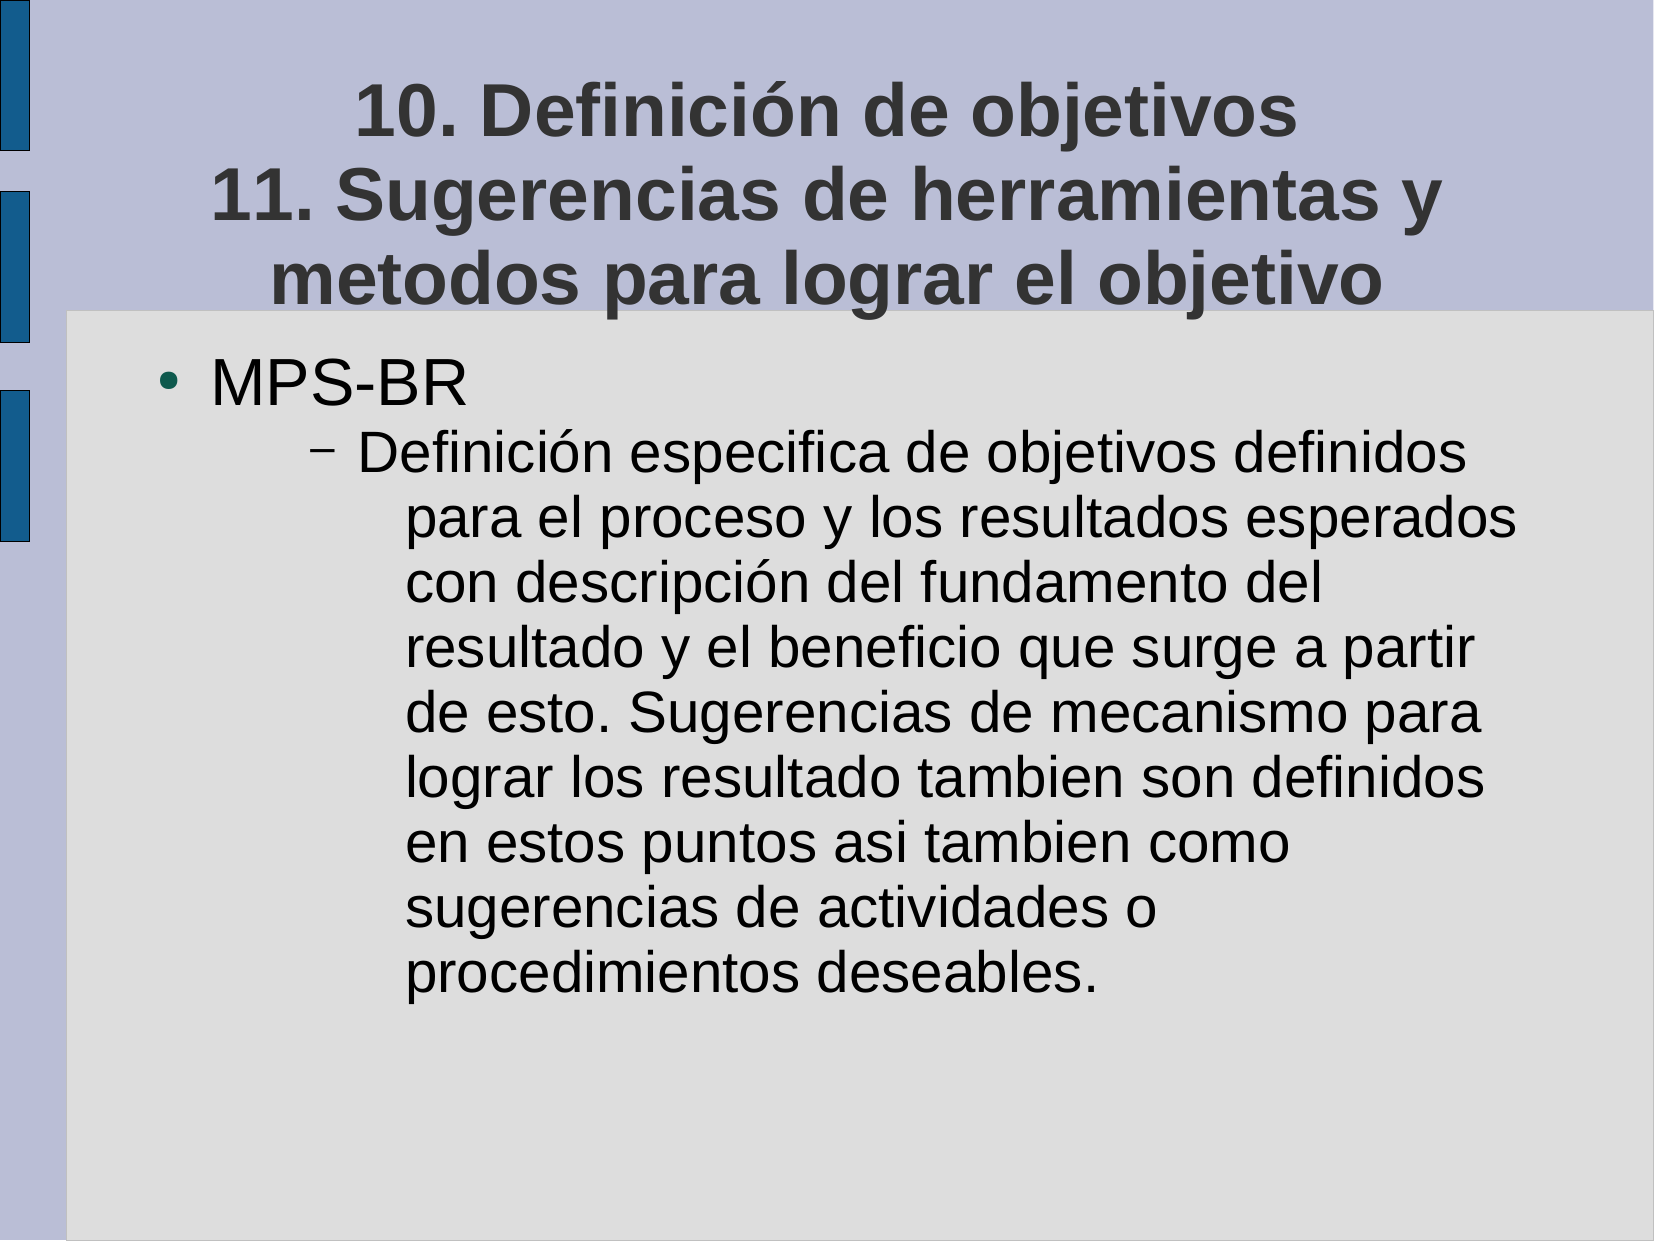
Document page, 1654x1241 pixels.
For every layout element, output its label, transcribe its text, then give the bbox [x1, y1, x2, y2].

title 10. Definición de objetivos 11. Sugerencias de herramientas y metodos para lograr el objetivo [121, 68, 1534, 321]
list MPS-BR Definición especifica de objetivos definidos para el proceso y los resultados esperados con descripción del fundamento del resultado y el beneficio que surge a partir de esto. Sugerencias de mecanismo para lograr los resultado tambien son definidos en estos puntos asi tambien como sugerencias de actividades o procedimientos deseables. [121, 344, 1534, 1112]
